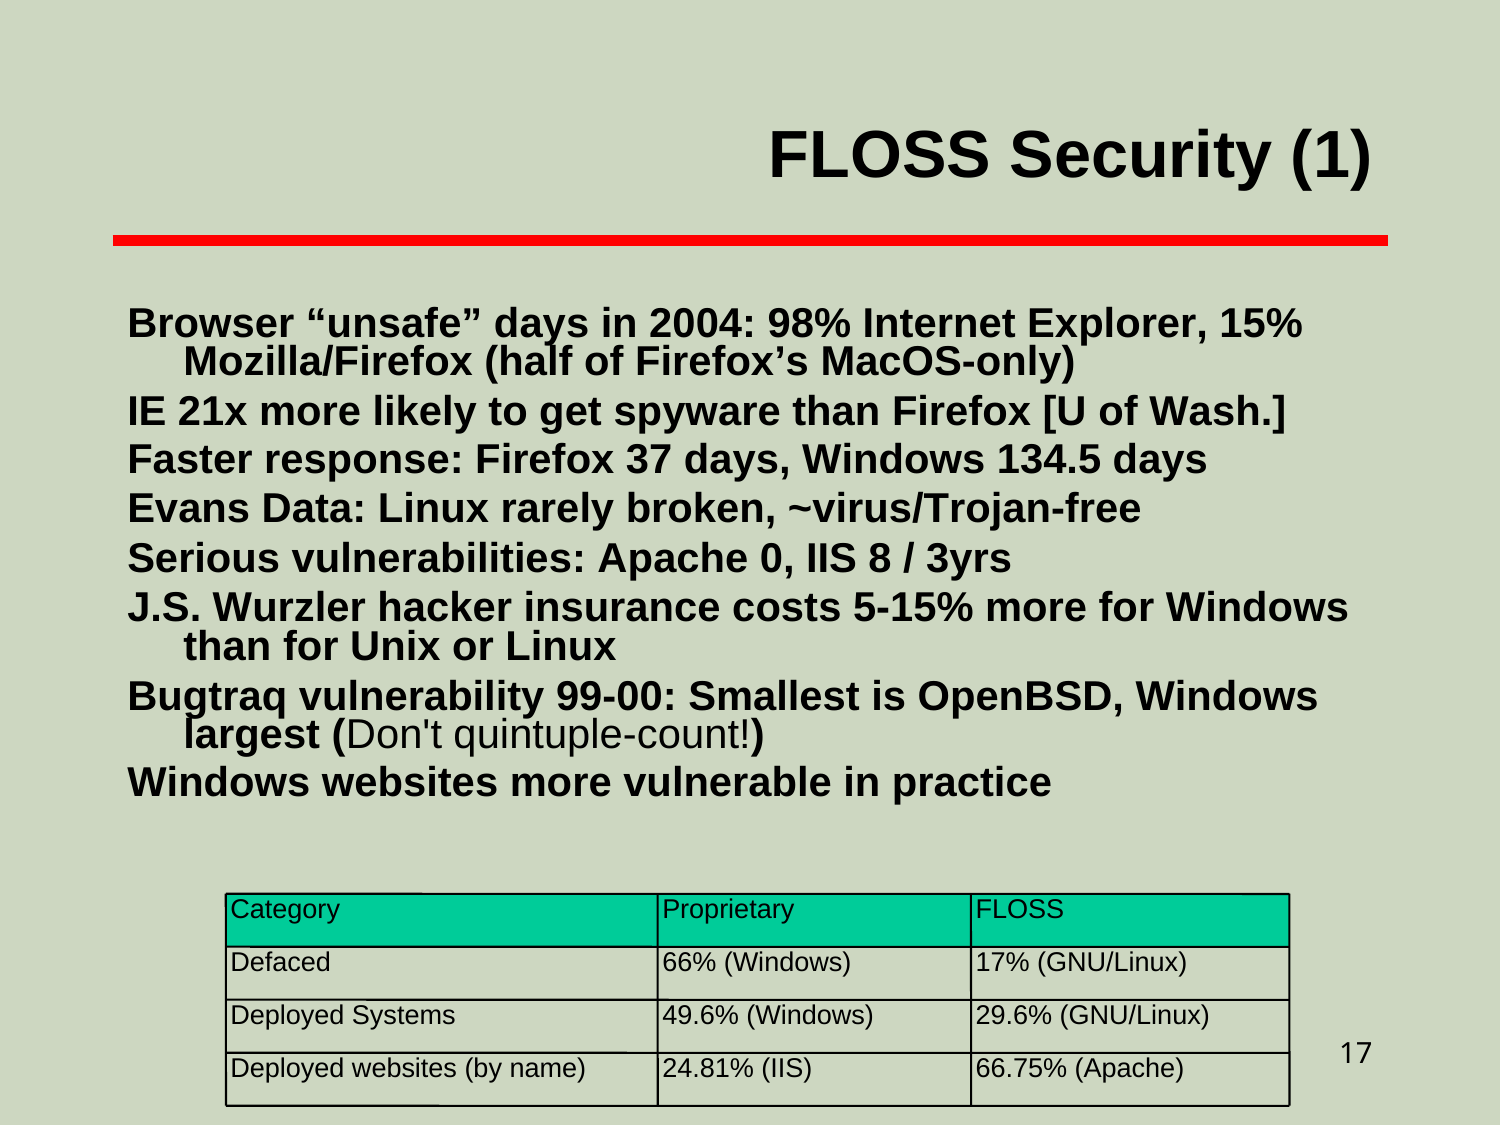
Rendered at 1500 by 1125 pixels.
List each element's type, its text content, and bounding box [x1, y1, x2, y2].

list Browser “unsafe” days in 2004: 98% Internet Explorer, 15% Mozilla/Firefox (half of Firefox’s MacOS-only) IE 21x more likely to get spyware than Firefox [U of Wash.] Faster response: Firefox 37 days, Windows 134.5 days Evans Data: Linux rarely broken, ~virus/Trojan-free Serious vulnerabilities: Apache 0, IIS 8 / 3yrs J.S. Wurzler hacker insurance costs 5-15% more for Windows than for Unix or Linux Bugtraq vulnerability 99-00: Smallest is OpenBSD, Windows largest (Don't quintuple-count!) Windows websites more vulnerable in practice [112, 299, 1388, 844]
text_box Deployed websites (by name) [227, 1054, 656, 1104]
text_box 66.75% (Apache) [973, 1054, 1288, 1104]
text_box 17% (GNU/Linux) [973, 948, 1288, 998]
text_box FLOSS [972, 895, 1288, 945]
text_box 24.81% (IIS) [659, 1054, 970, 1104]
text_box Category [227, 895, 656, 945]
text_box 49.6% (Windows) [659, 1001, 970, 1051]
text_box Defaced [227, 948, 656, 998]
text_box 66% (Windows) [659, 948, 970, 998]
text_box Proprietary [659, 895, 969, 945]
text_box 29.6% (GNU/Linux) [973, 1001, 1288, 1051]
title FLOSS Security (1) [337, 85, 1388, 224]
text_box Deployed Systems [227, 1001, 656, 1051]
